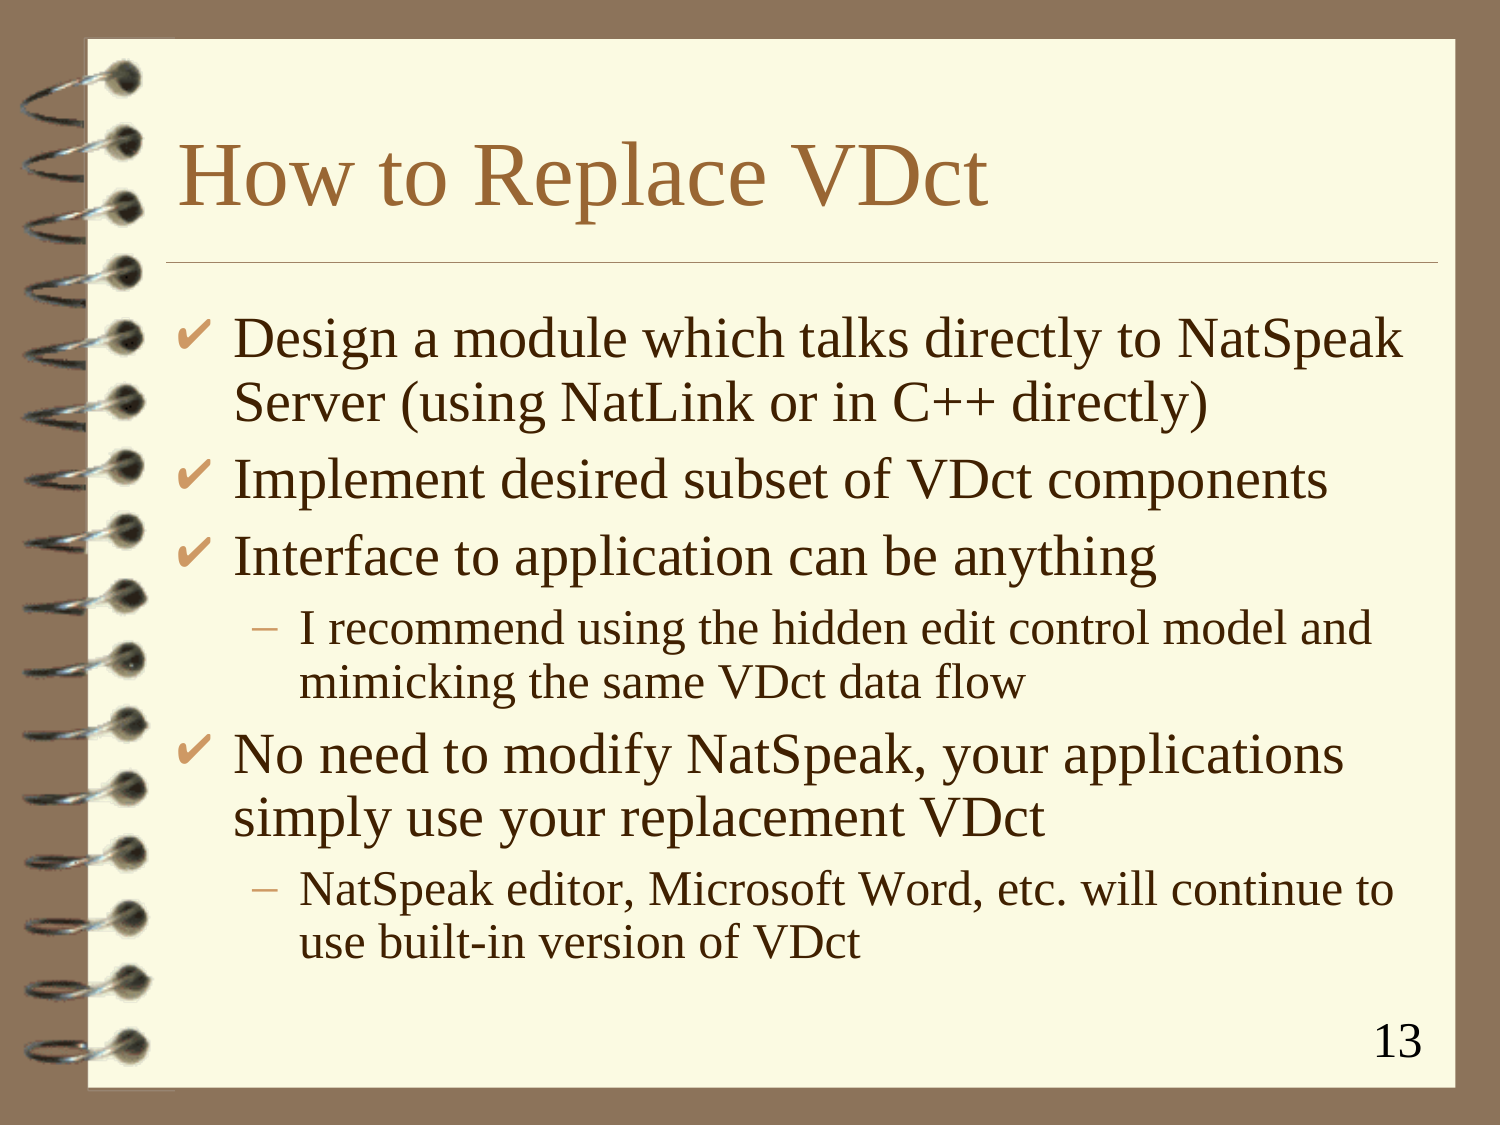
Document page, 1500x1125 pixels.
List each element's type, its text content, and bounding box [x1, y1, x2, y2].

title How to Replace VDct [162, 74, 1438, 263]
list Design a module which talks directly to NatSpeak Server (using NatLink or in C++ directly) Implement desired subset of VDct components Interface to application can be anything I recommend using the hidden edit control model and mimicking the same VDct data flow No need to modify NatSpeak, your applications simply use your replacement VDct NatSpeak editor, Microsoft Word, etc. will continue to use built-in version of VDct [162, 299, 1438, 976]
picture [0, 0, 175, 1125]
